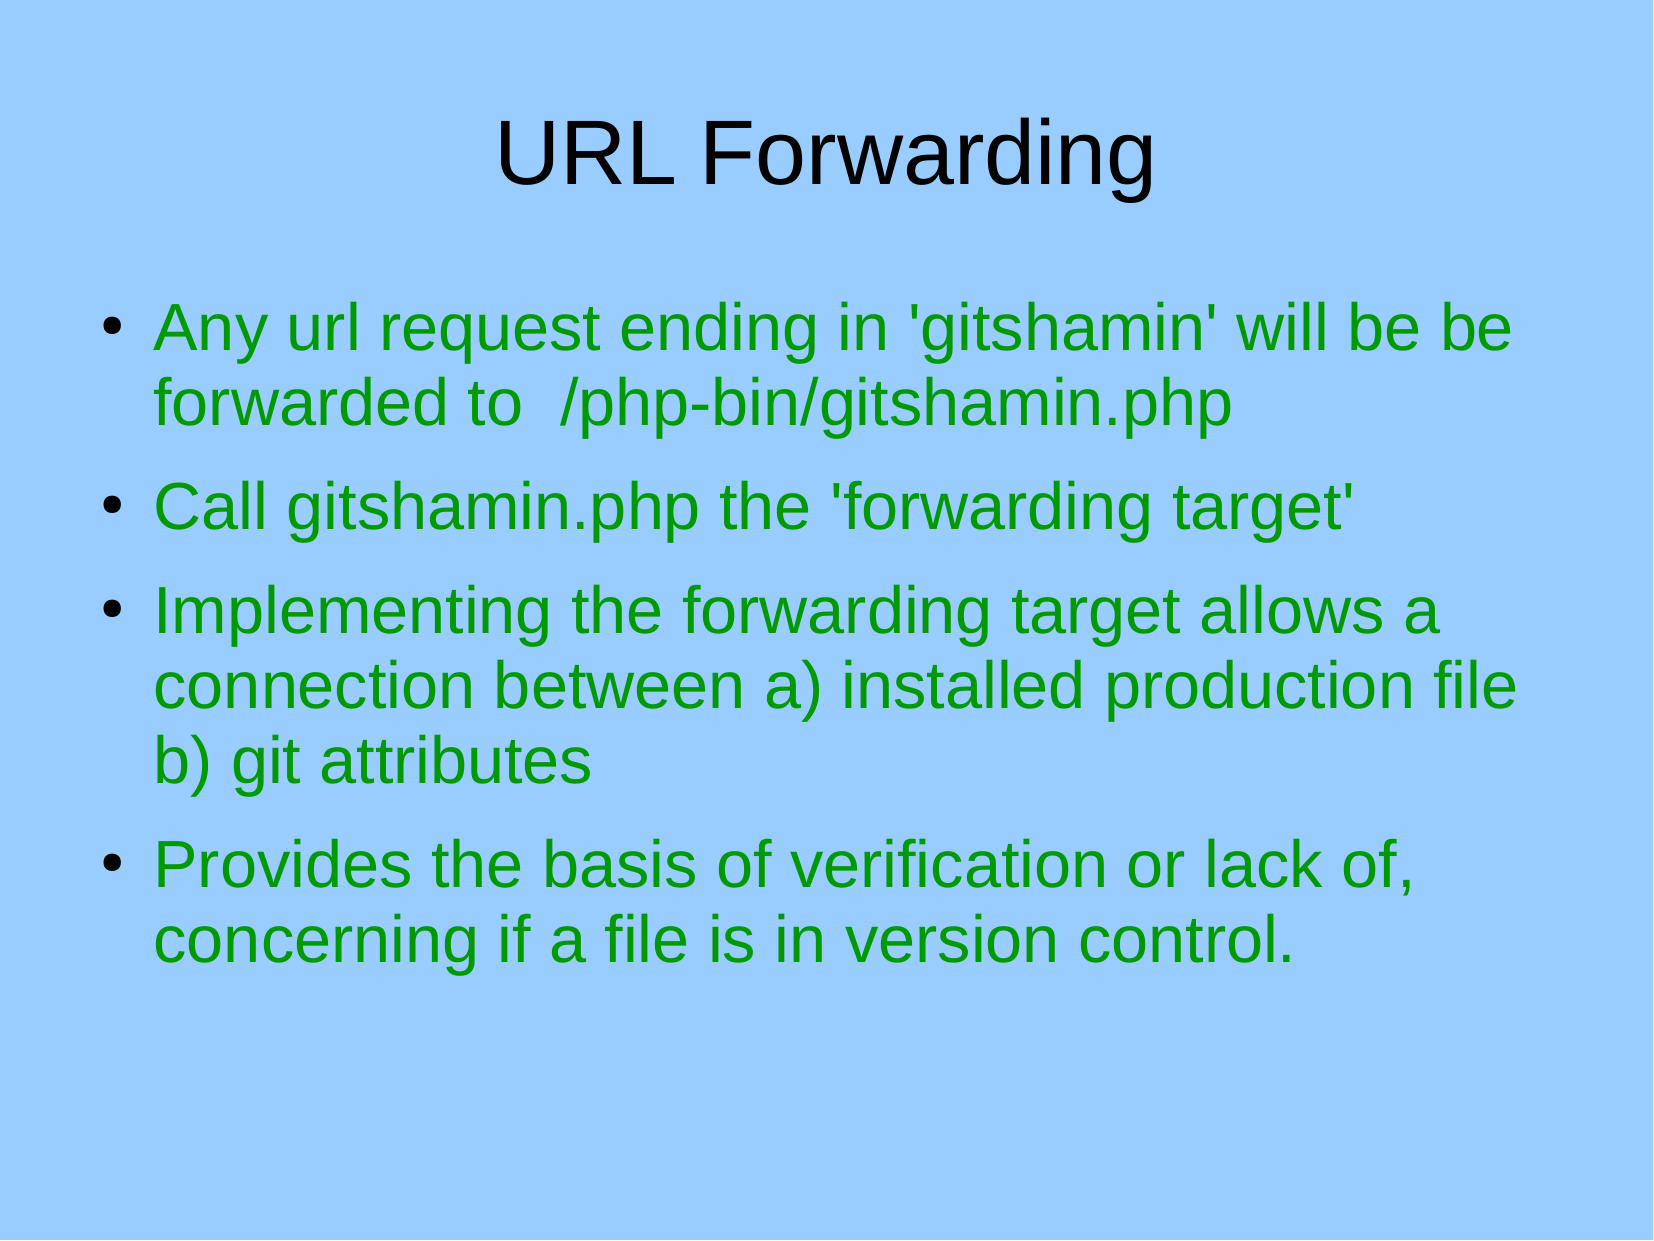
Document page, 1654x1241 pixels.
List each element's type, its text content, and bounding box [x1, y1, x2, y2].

list Any url request ending in 'gitshamin' will be be forwarded to /php-bin/gitshamin.php Call gitshamin.php the 'forwarding target' Implementing the forwarding target allows a connection between a) installed production file b) git attributes Provides the basis of verification or lack of, concerning if a file is in version control. [82, 290, 1538, 1010]
title URL Forwarding [82, 49, 1571, 257]
